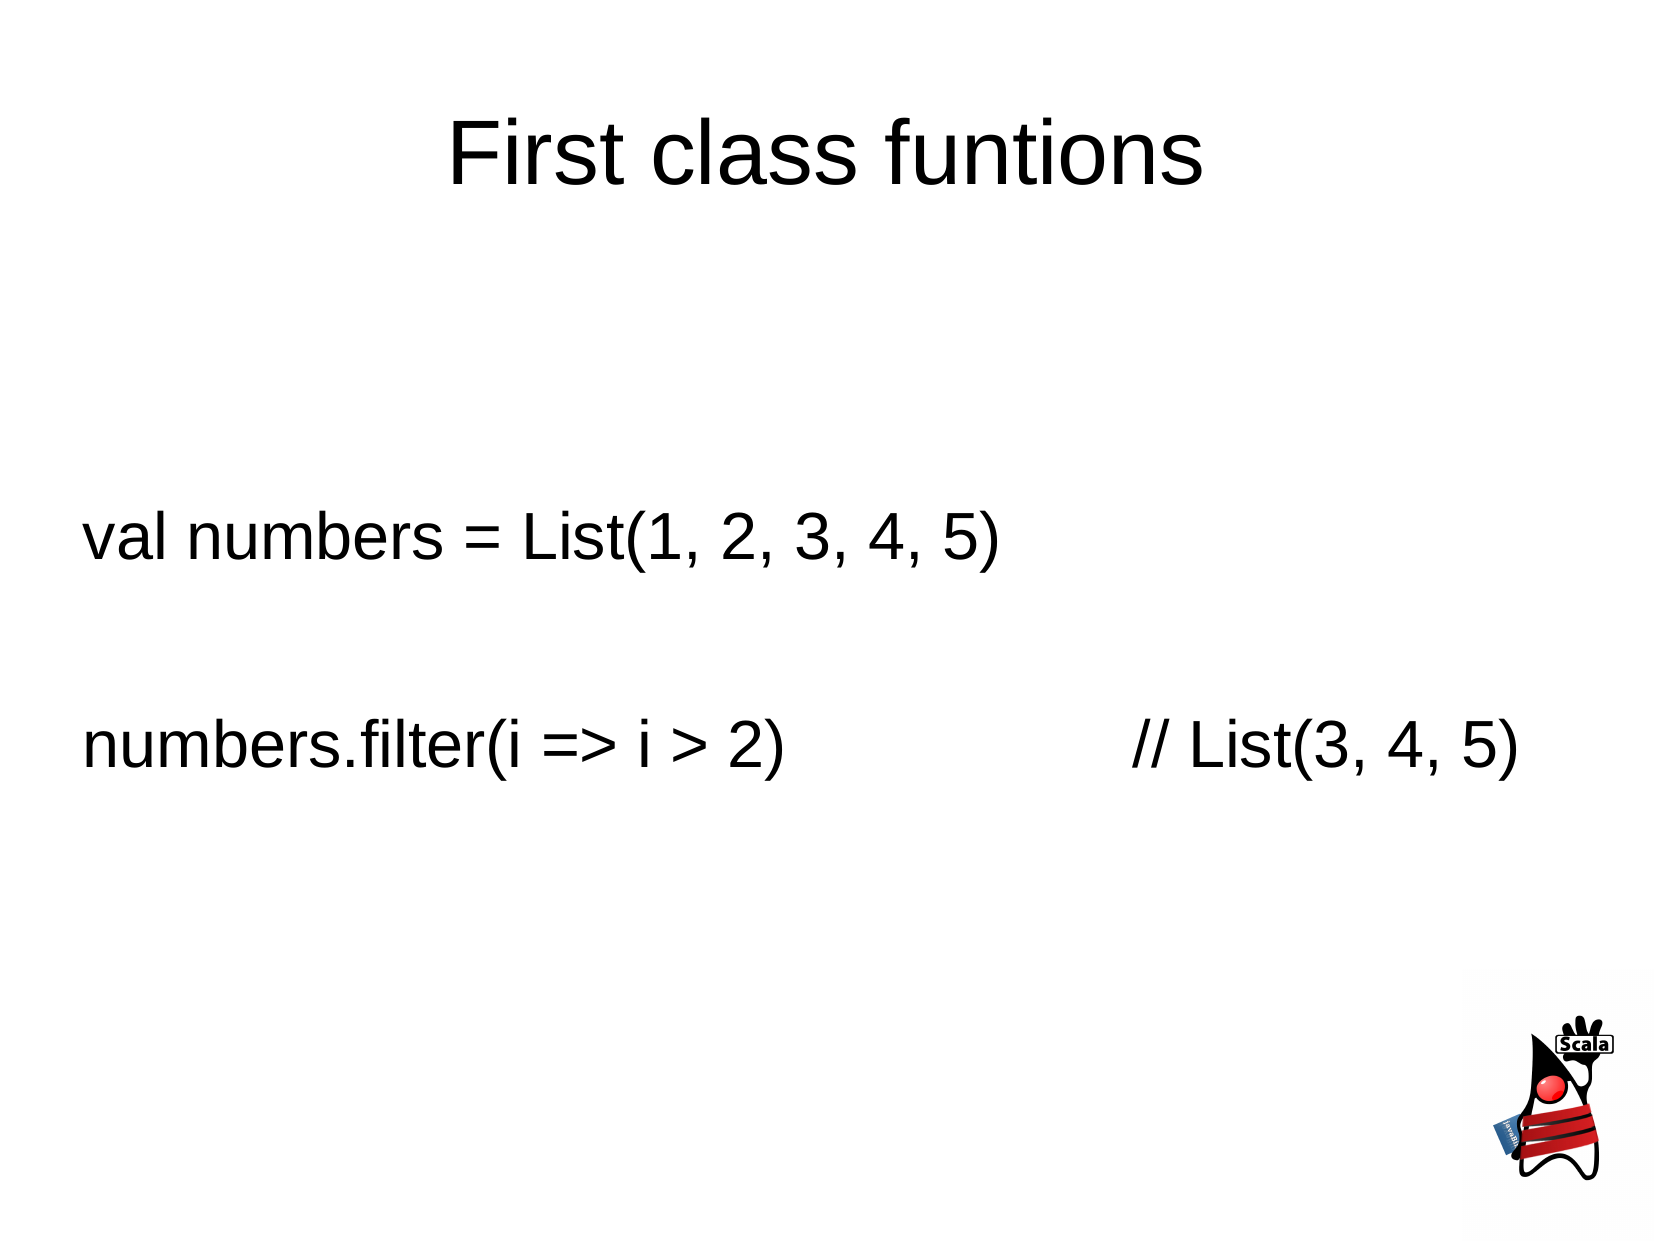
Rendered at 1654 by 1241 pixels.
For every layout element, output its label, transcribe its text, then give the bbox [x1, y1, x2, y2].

picture [1462, 969, 1654, 1241]
list val numbers = List(1, 2, 3, 4, 5) numbers.filter(i => i > 2) // List(3, 4, 5) [82, 290, 1571, 1109]
title First class funtions [82, 49, 1571, 257]
